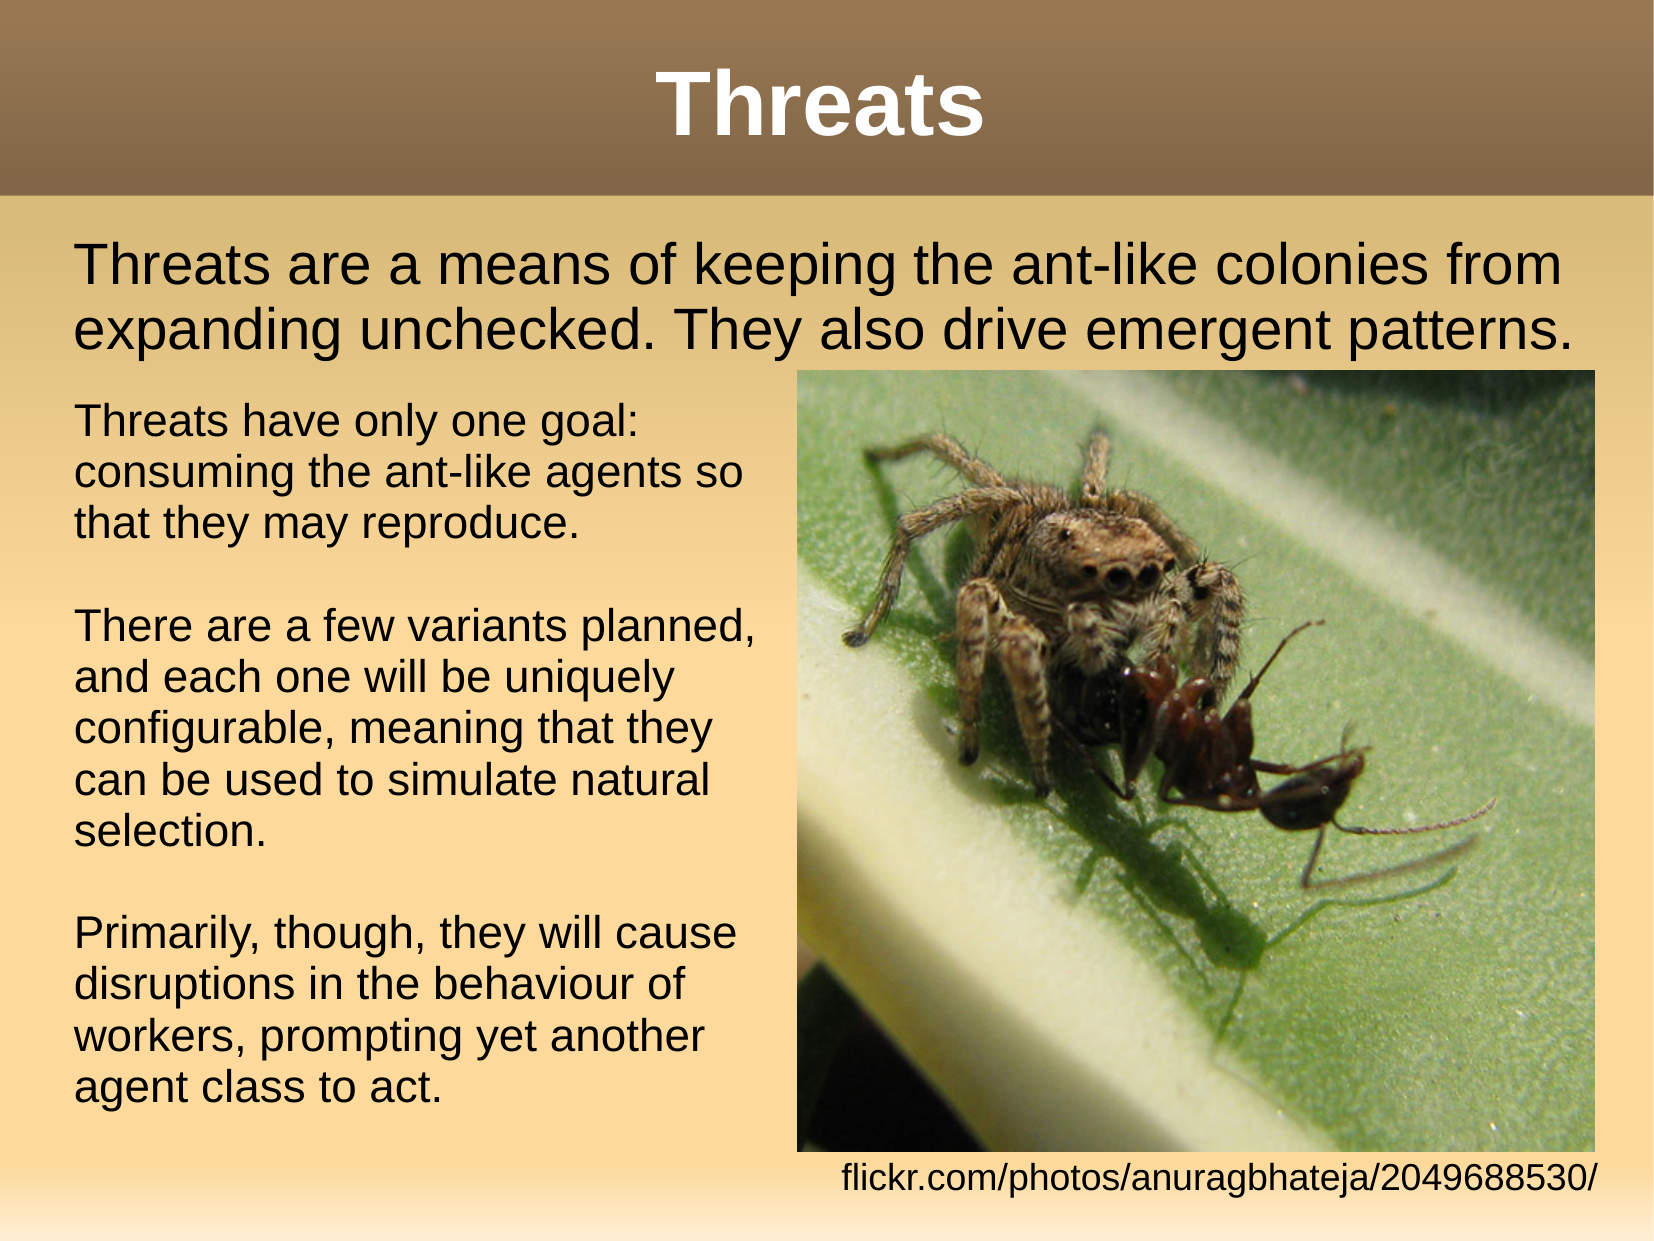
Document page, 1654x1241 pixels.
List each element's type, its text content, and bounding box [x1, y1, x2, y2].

text_box Threats are a means of keeping the ant-like colonies from expanding unchecked. They also drive emergent patterns. [59, 223, 1595, 384]
picture [0, 0, 1654, 1241]
text_box Threats have only one goal: consuming the ant-like agents so that they may reproduce. There are a few variants planned, and each one will be uniquely configurable, meaning that they can be used to simulate natural selection. Primarily, though, they will cause disruptions in the behaviour of workers, prompting yet another agent class to act. [59, 387, 771, 1201]
text_box flickr.com/photos/anuragbhateja/2049688530/ [826, 1149, 1613, 1211]
title Threats [76, 7, 1565, 200]
